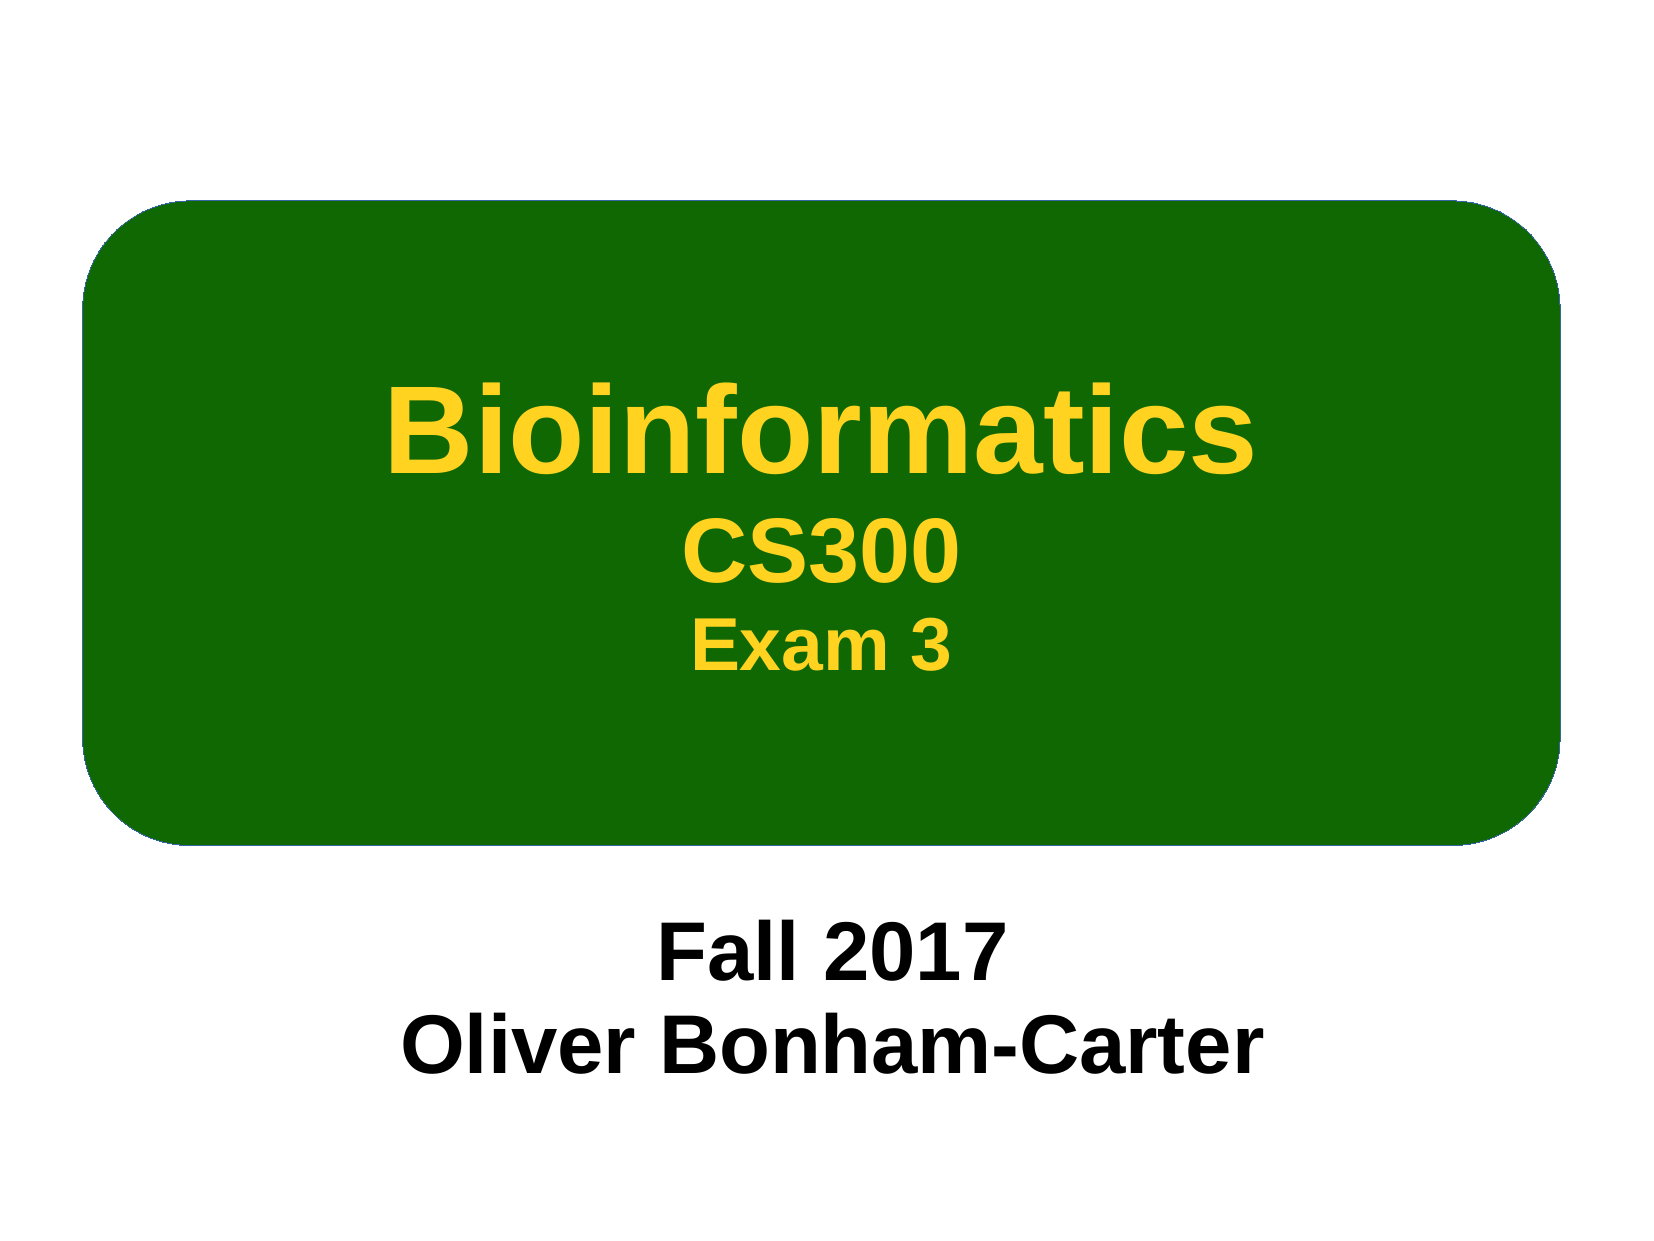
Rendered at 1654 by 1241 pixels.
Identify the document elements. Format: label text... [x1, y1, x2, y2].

text_box Fall 2017 Oliver Bonham-Carter [385, 898, 1281, 1100]
text_box Bioinformatics CS300 Exam 3 [82, 200, 1561, 846]
